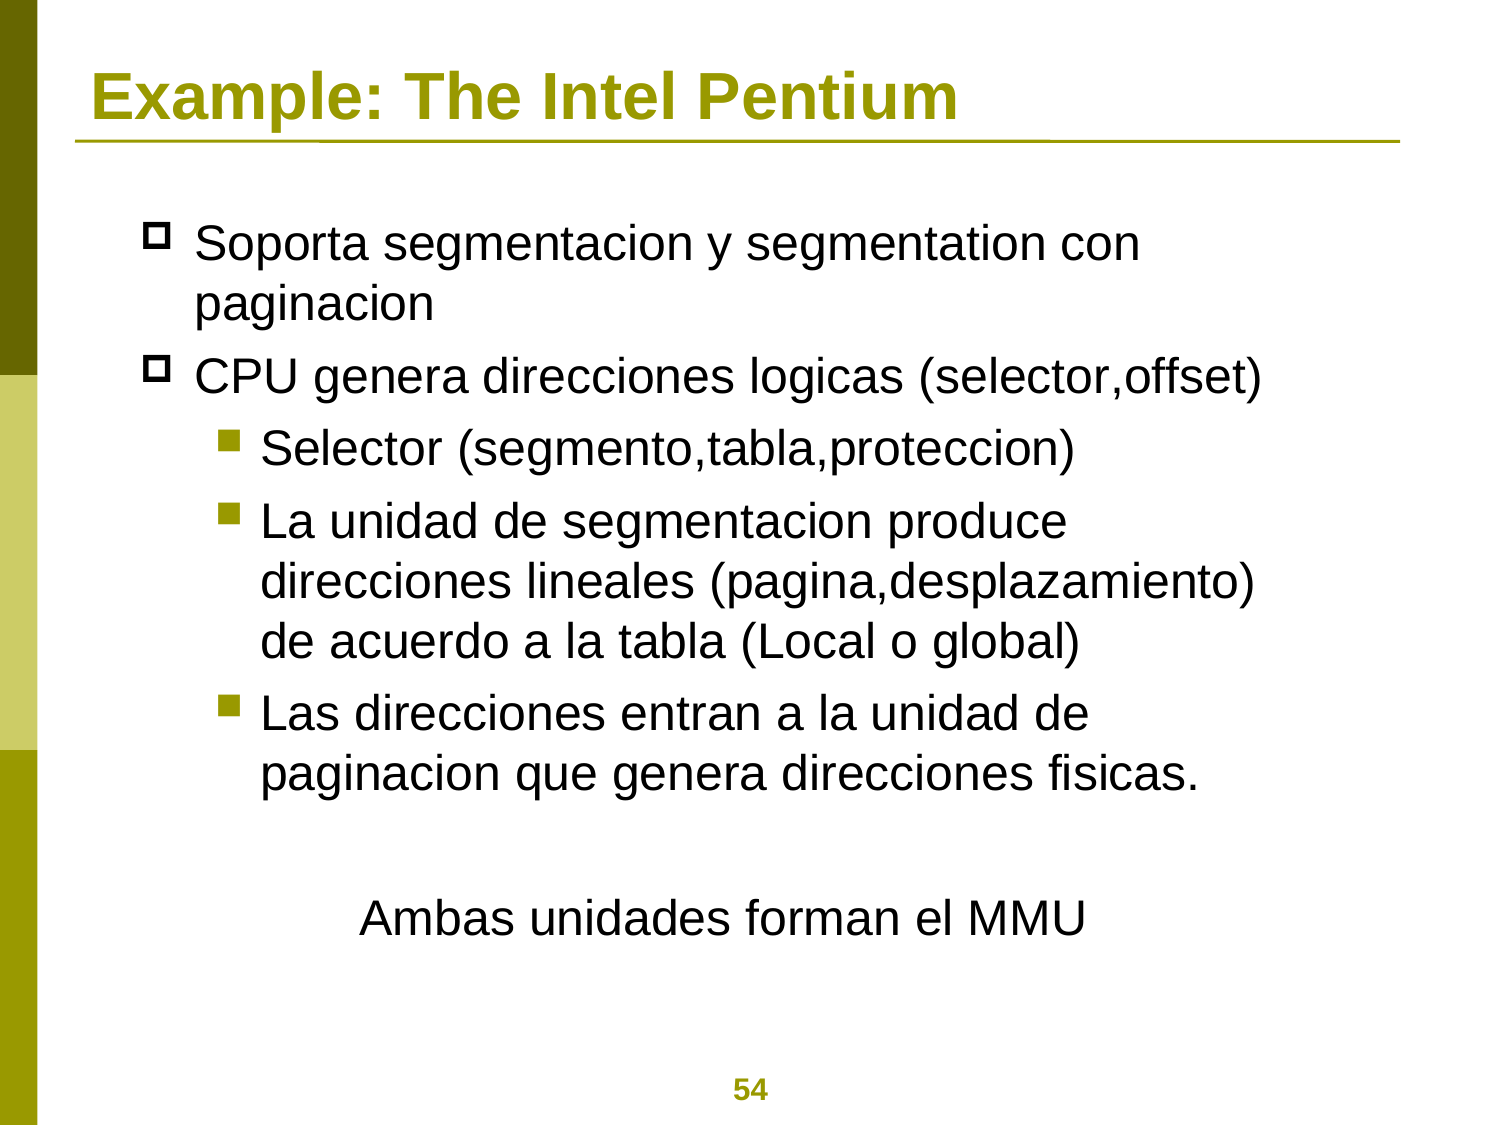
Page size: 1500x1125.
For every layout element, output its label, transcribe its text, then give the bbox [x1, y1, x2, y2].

text_box Example: The Intel Pentium [75, 45, 1426, 141]
text_box Soporta segmentacion y segmentation con paginacion CPU genera direcciones logicas (selector,offset) Selector (segmento,tabla,proteccion) La unidad de segmentacion produce direcciones lineales (pagina,desplazamiento) de acuerdo a la tabla (Local o global) Las direcciones entran a la unidad de paginacion que genera direcciones fisicas. Ambas unidades forman el MMU [125, 203, 1323, 935]
